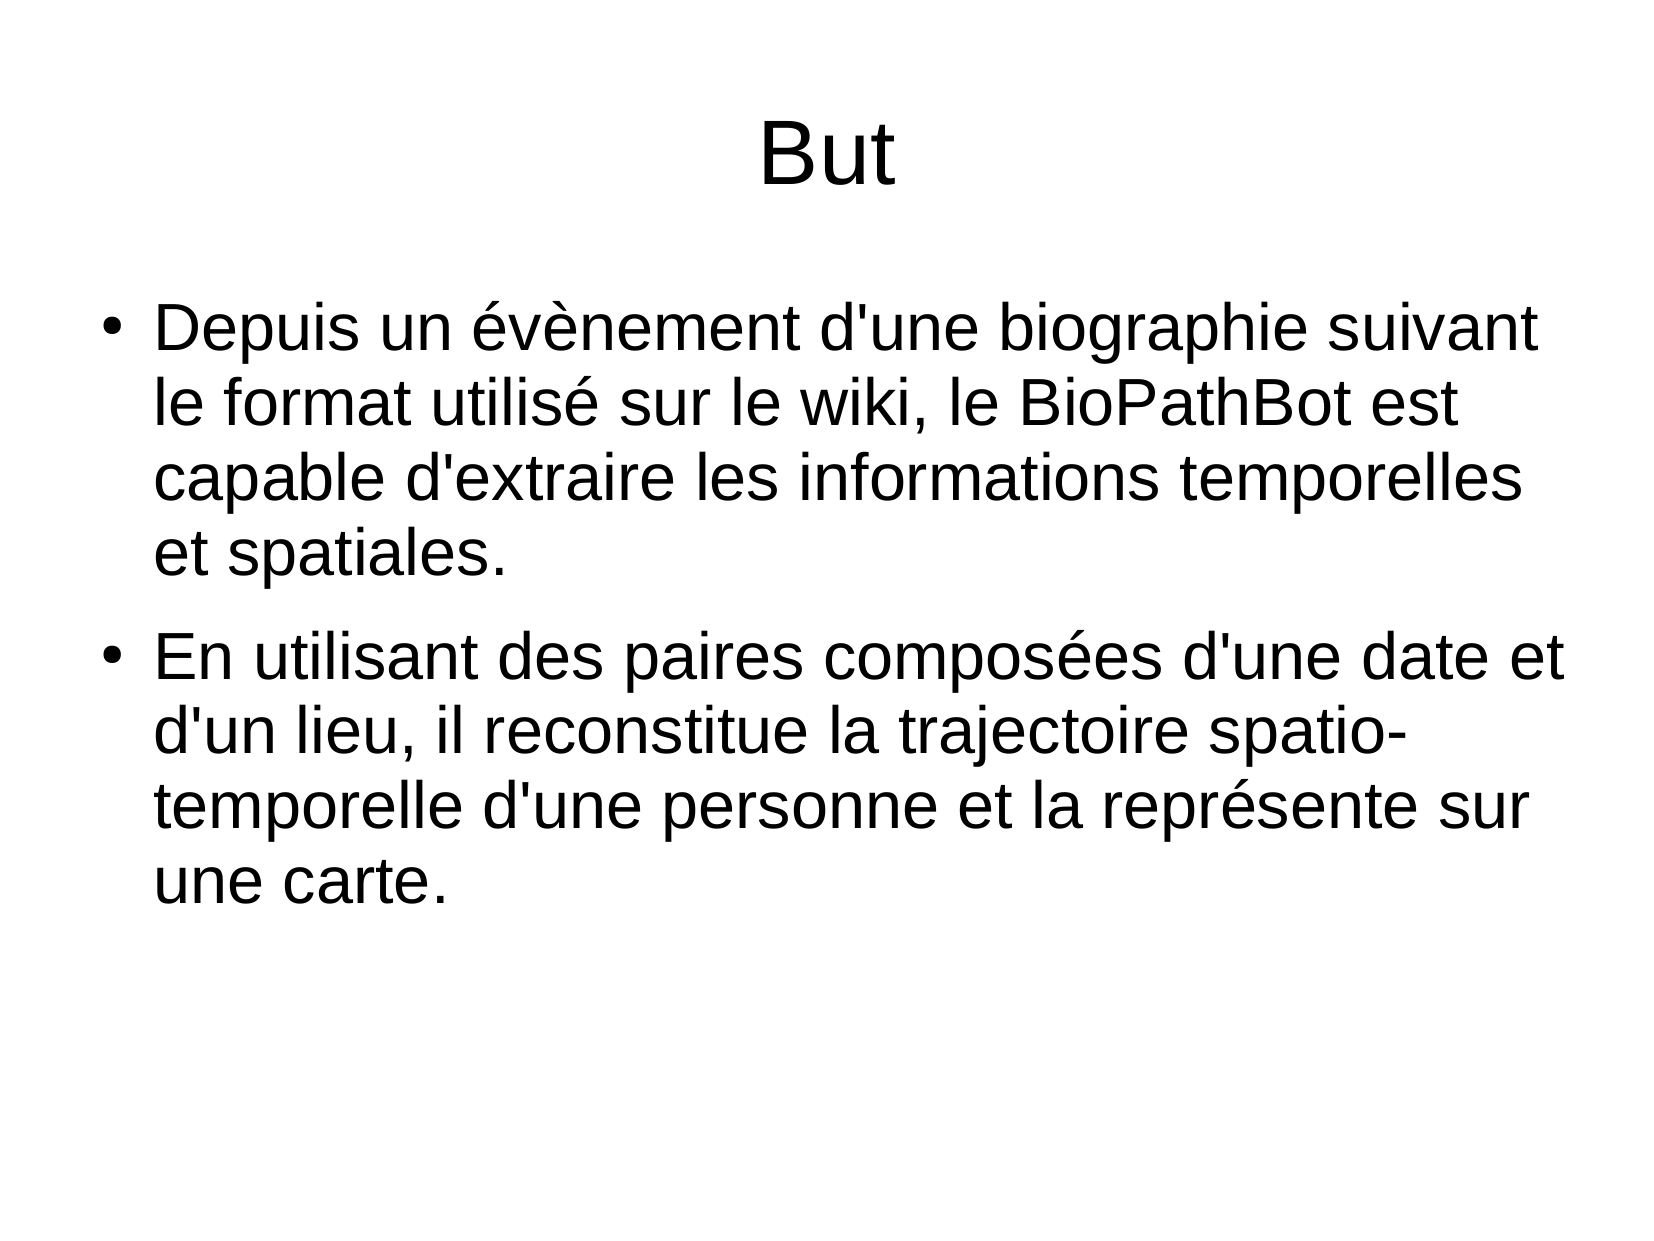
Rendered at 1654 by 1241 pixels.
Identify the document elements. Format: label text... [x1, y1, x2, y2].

title But [82, 49, 1571, 257]
list Depuis un évènement d'une biographie suivant le format utilisé sur le wiki, le BioPathBot est capable d'extraire les informations temporelles et spatiales. En utilisant des paires composées d'une date et d'un lieu, il reconstitue la trajectoire spatio-temporelle d'une personne et la représente sur une carte. [82, 290, 1571, 1109]
